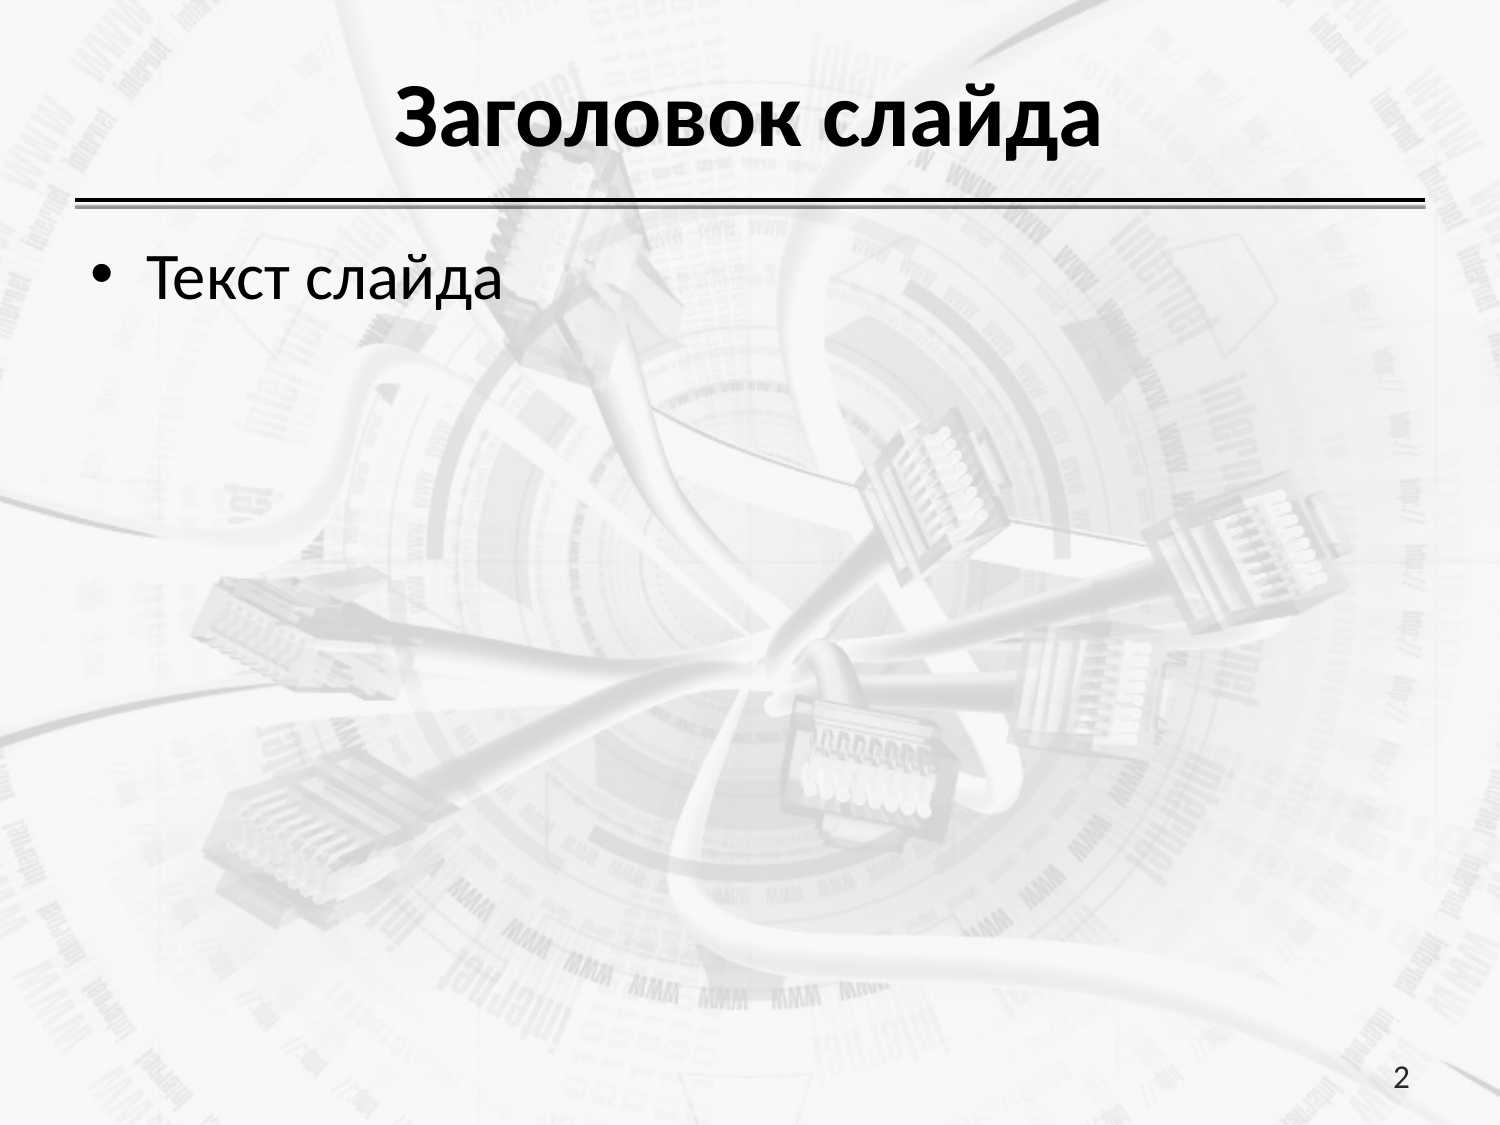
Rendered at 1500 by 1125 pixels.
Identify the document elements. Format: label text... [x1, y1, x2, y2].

title Заголовок слайда [75, 45, 1425, 175]
slide_number <number> [1287, 1050, 1425, 1100]
picture [0, 0, 1500, 1125]
list Текст слайда [75, 224, 1425, 1005]
